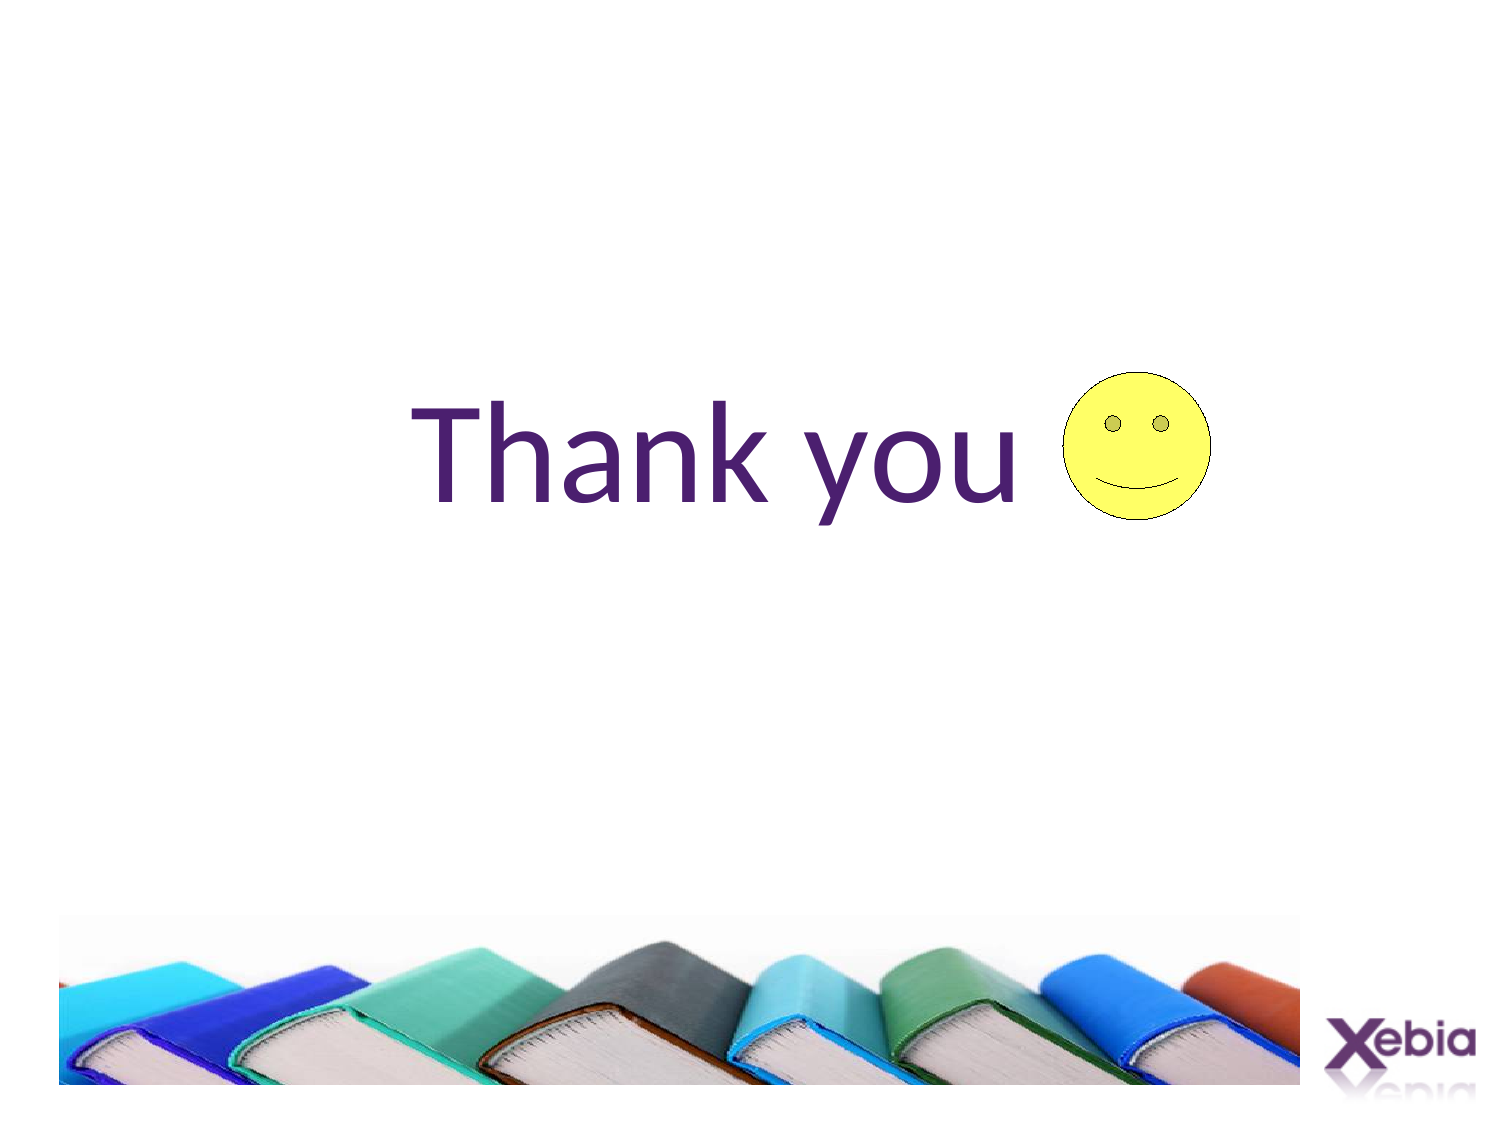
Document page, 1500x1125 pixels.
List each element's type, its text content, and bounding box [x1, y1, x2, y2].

picture [59, 915, 1300, 1085]
picture [1324, 970, 1479, 1125]
text_box [1062, 372, 1211, 520]
subtitle Thank you [59, 177, 1408, 904]
